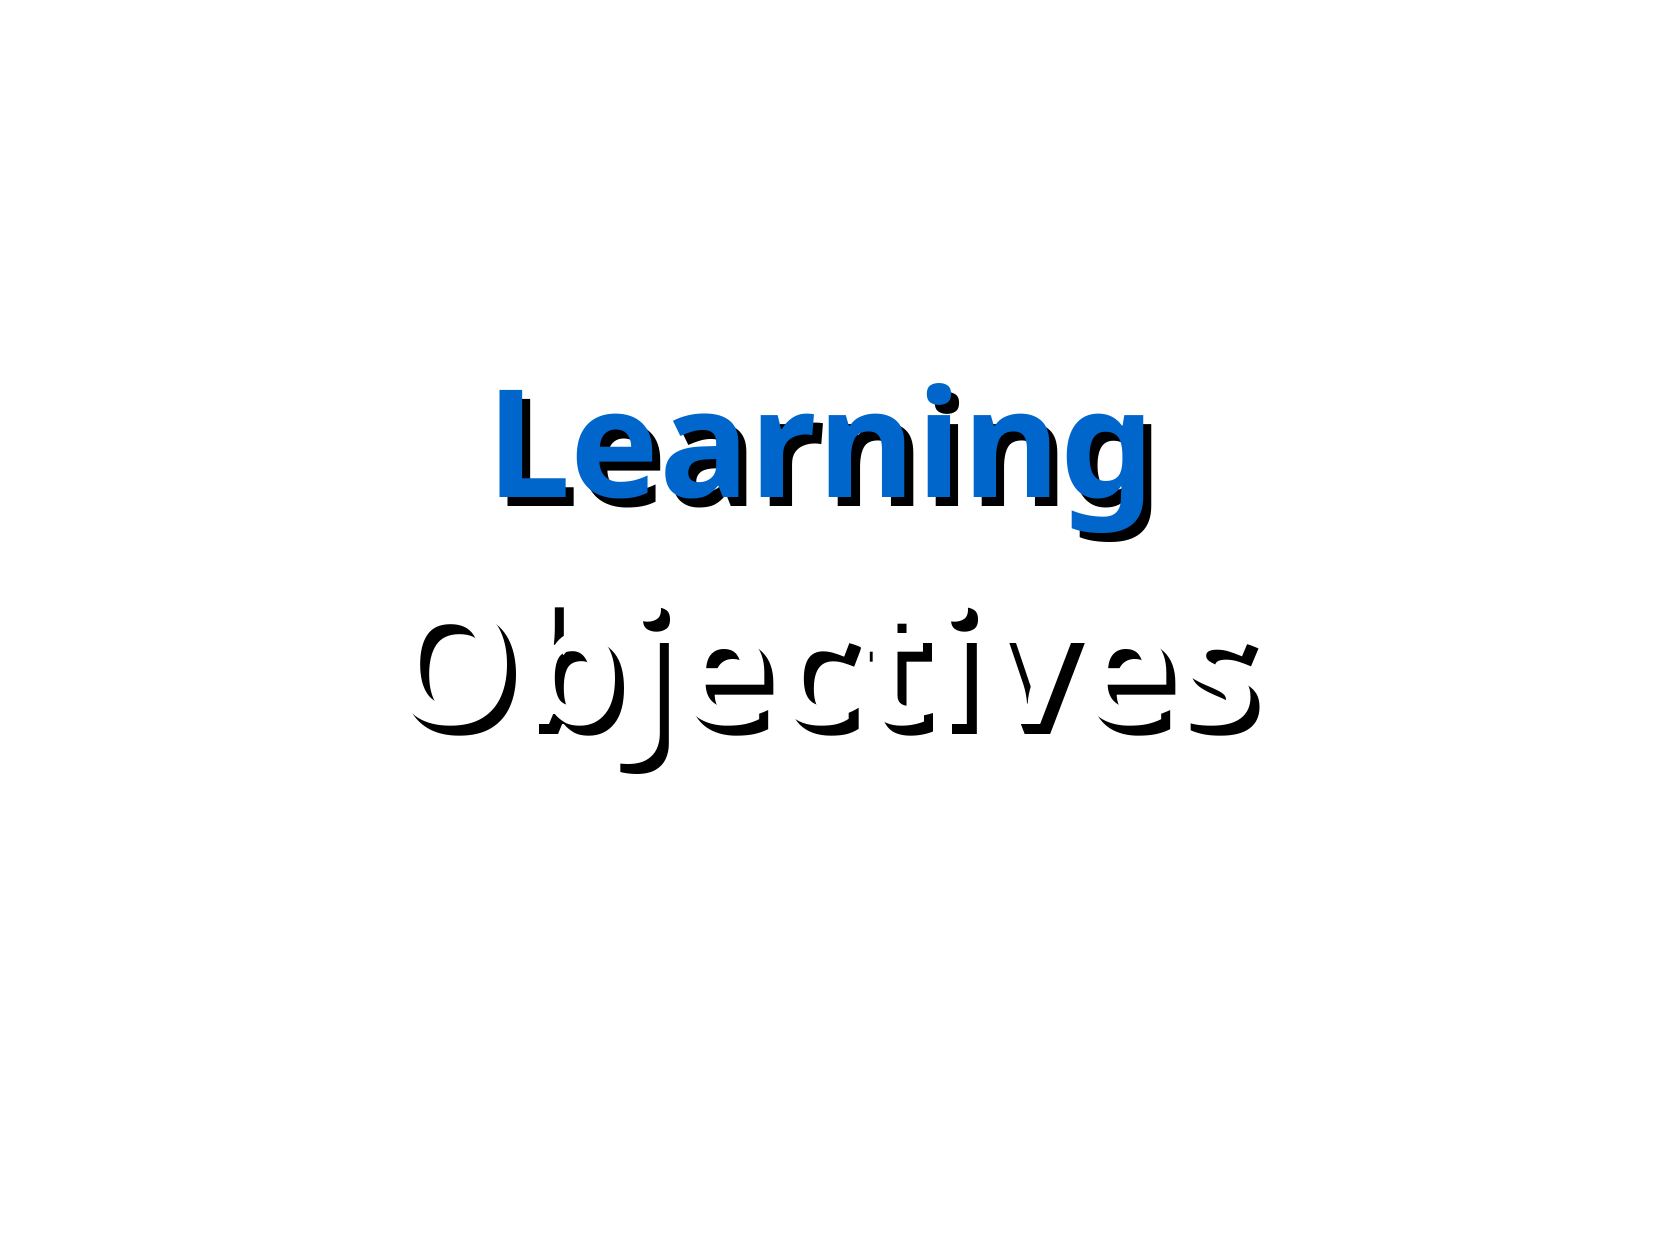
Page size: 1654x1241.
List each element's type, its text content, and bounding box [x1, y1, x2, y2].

title Learning Objectives [76, 442, 1565, 651]
